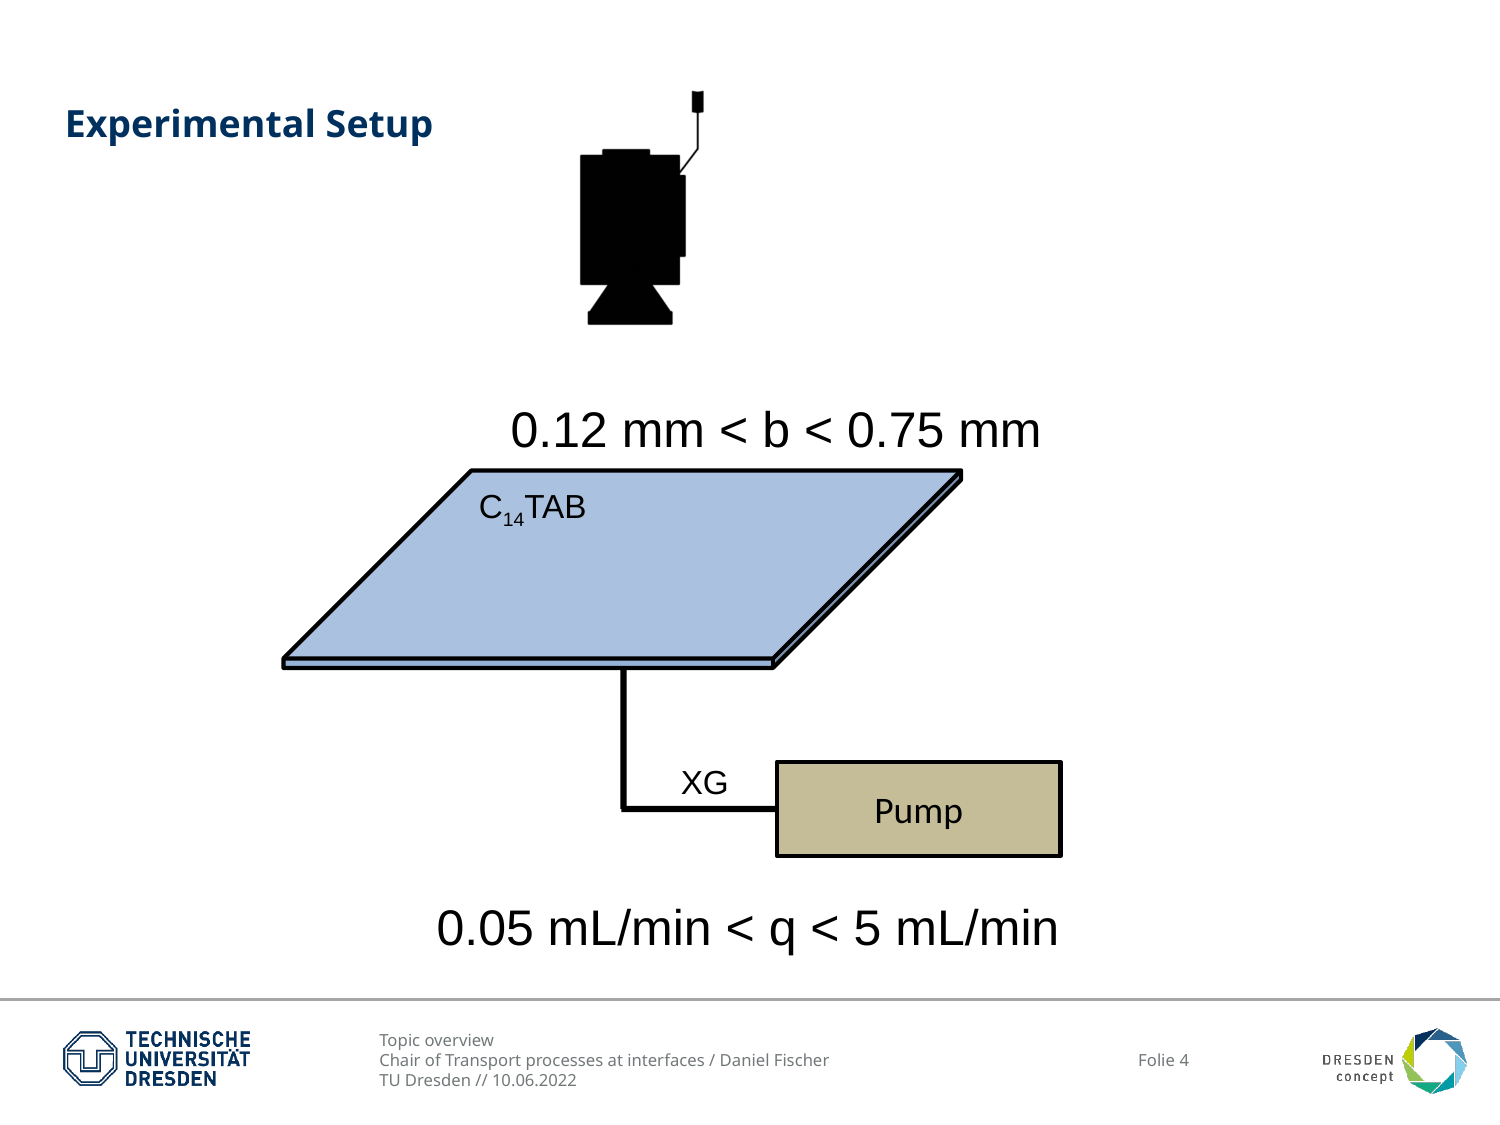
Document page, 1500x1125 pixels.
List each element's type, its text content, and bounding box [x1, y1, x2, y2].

text_box 0.05 mL/min < q < 5 mL/min [421, 888, 1119, 964]
picture [577, 85, 709, 331]
picture [63, 1031, 250, 1086]
text_box XG [657, 754, 753, 809]
text_box 0.12 mm < b < 0.75 mm [495, 389, 1059, 465]
text_box Pump [777, 761, 1061, 857]
picture [1323, 1028, 1467, 1094]
text_box [283, 471, 962, 668]
title Experimental Setup [64, 56, 1437, 190]
text_box C14TAB [464, 477, 624, 538]
